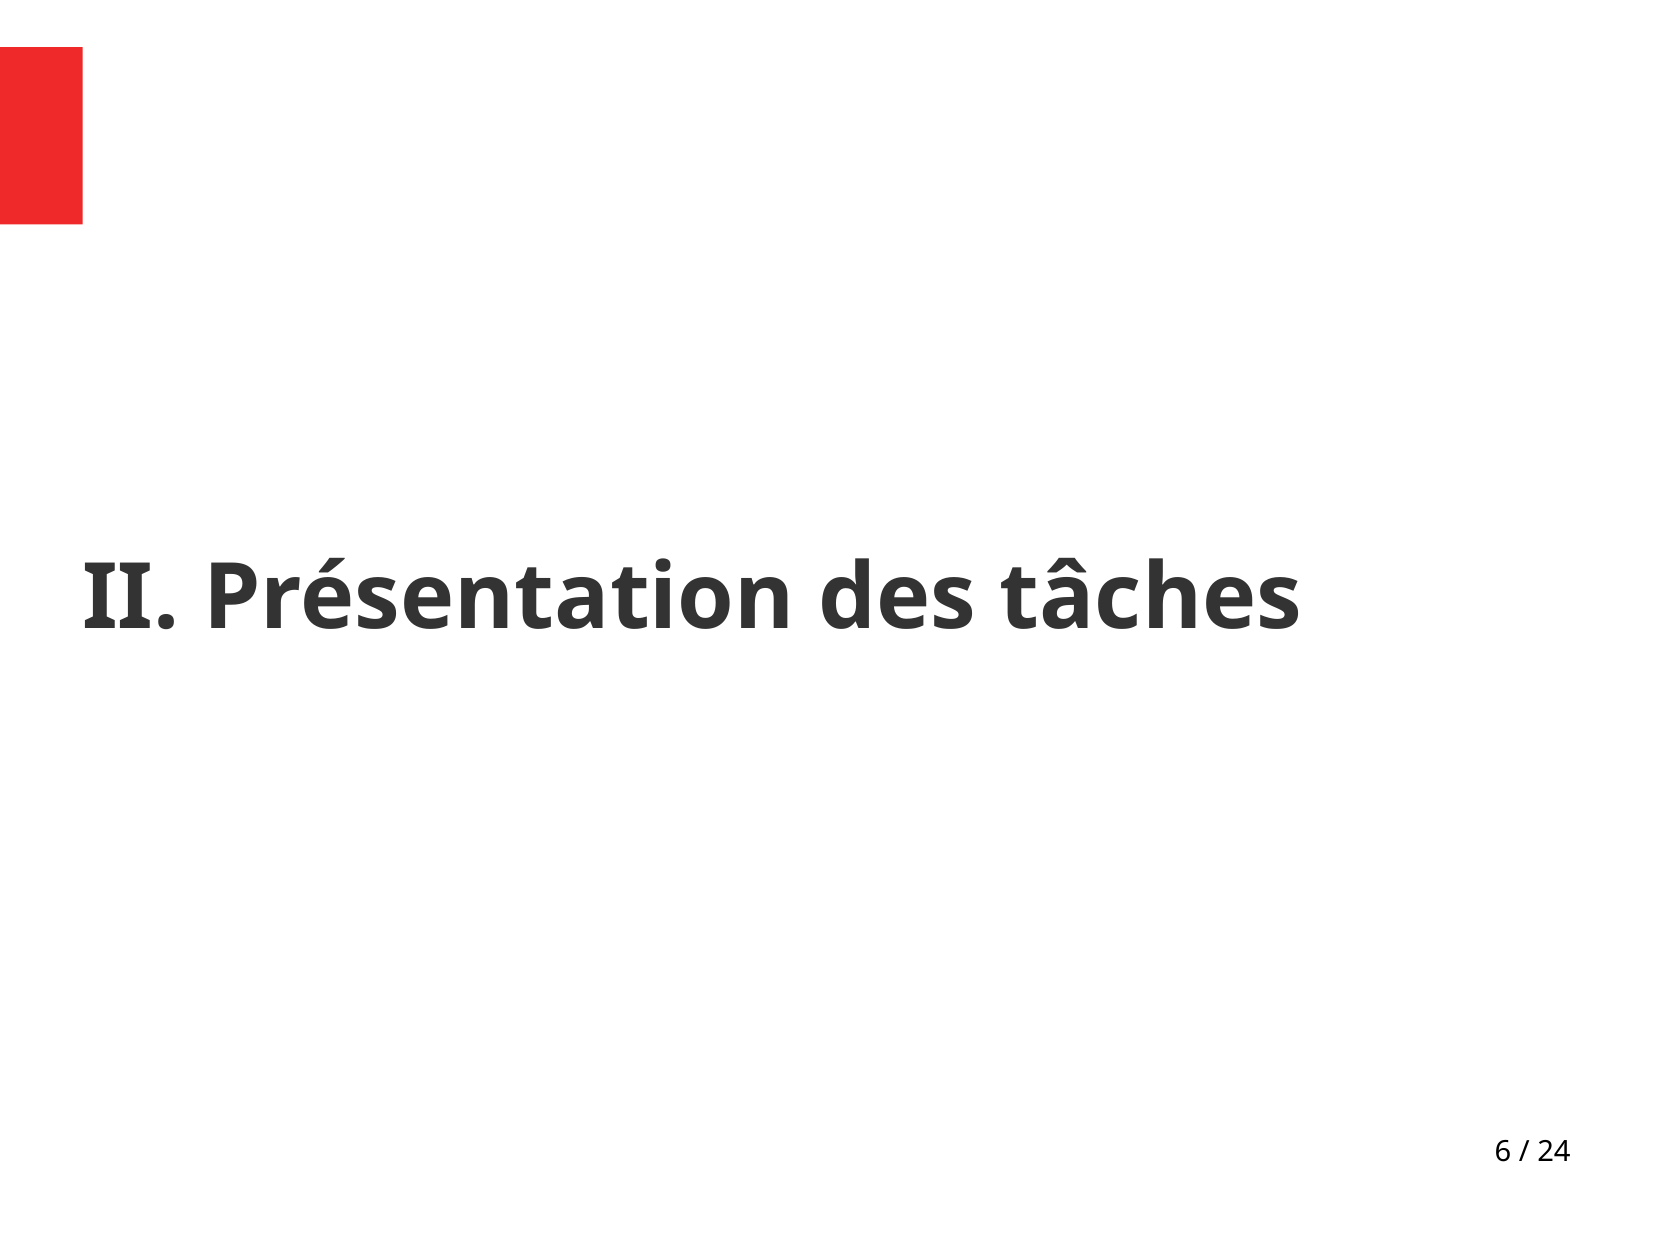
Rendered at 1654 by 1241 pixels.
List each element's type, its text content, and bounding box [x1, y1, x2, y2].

title II. Présentation des tâches [82, 486, 1536, 701]
